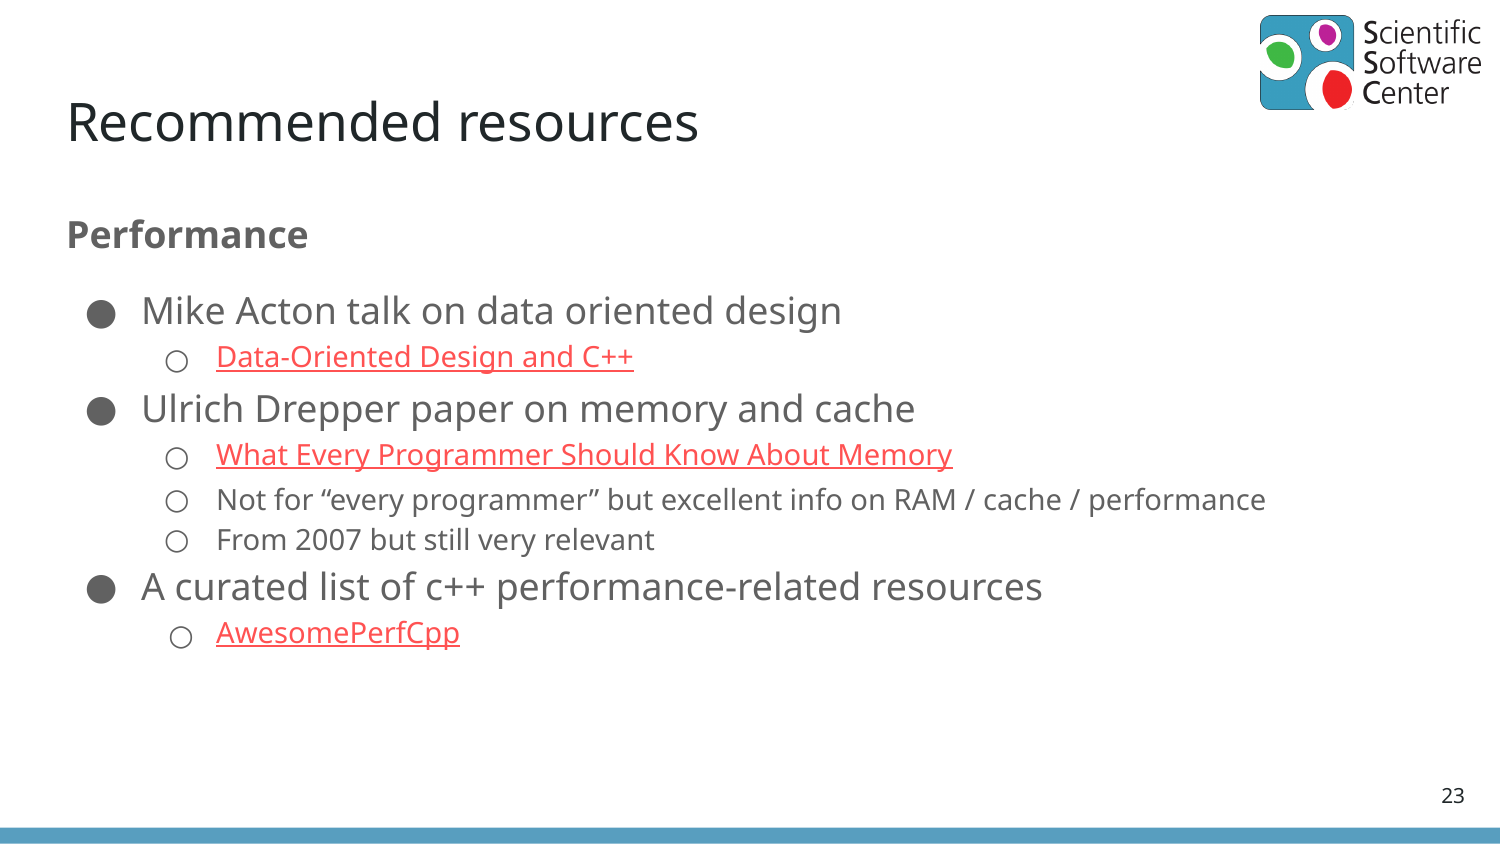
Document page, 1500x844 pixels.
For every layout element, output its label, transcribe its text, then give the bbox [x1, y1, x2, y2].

slide_number <number> [1389, 764, 1480, 830]
list Performance Mike Acton talk on data oriented design Data-Oriented Design and C++ Ulrich Drepper paper on memory and cache What Every Programmer Should Know About Memory Not for “every programmer” but excellent info on RAM / cache / performance From 2007 but still very relevant A curated list of c++ performance-related resources AwesomePerfCpp [51, 189, 1449, 750]
title Recommended resources [51, 72, 1449, 167]
picture [1260, 15, 1481, 110]
